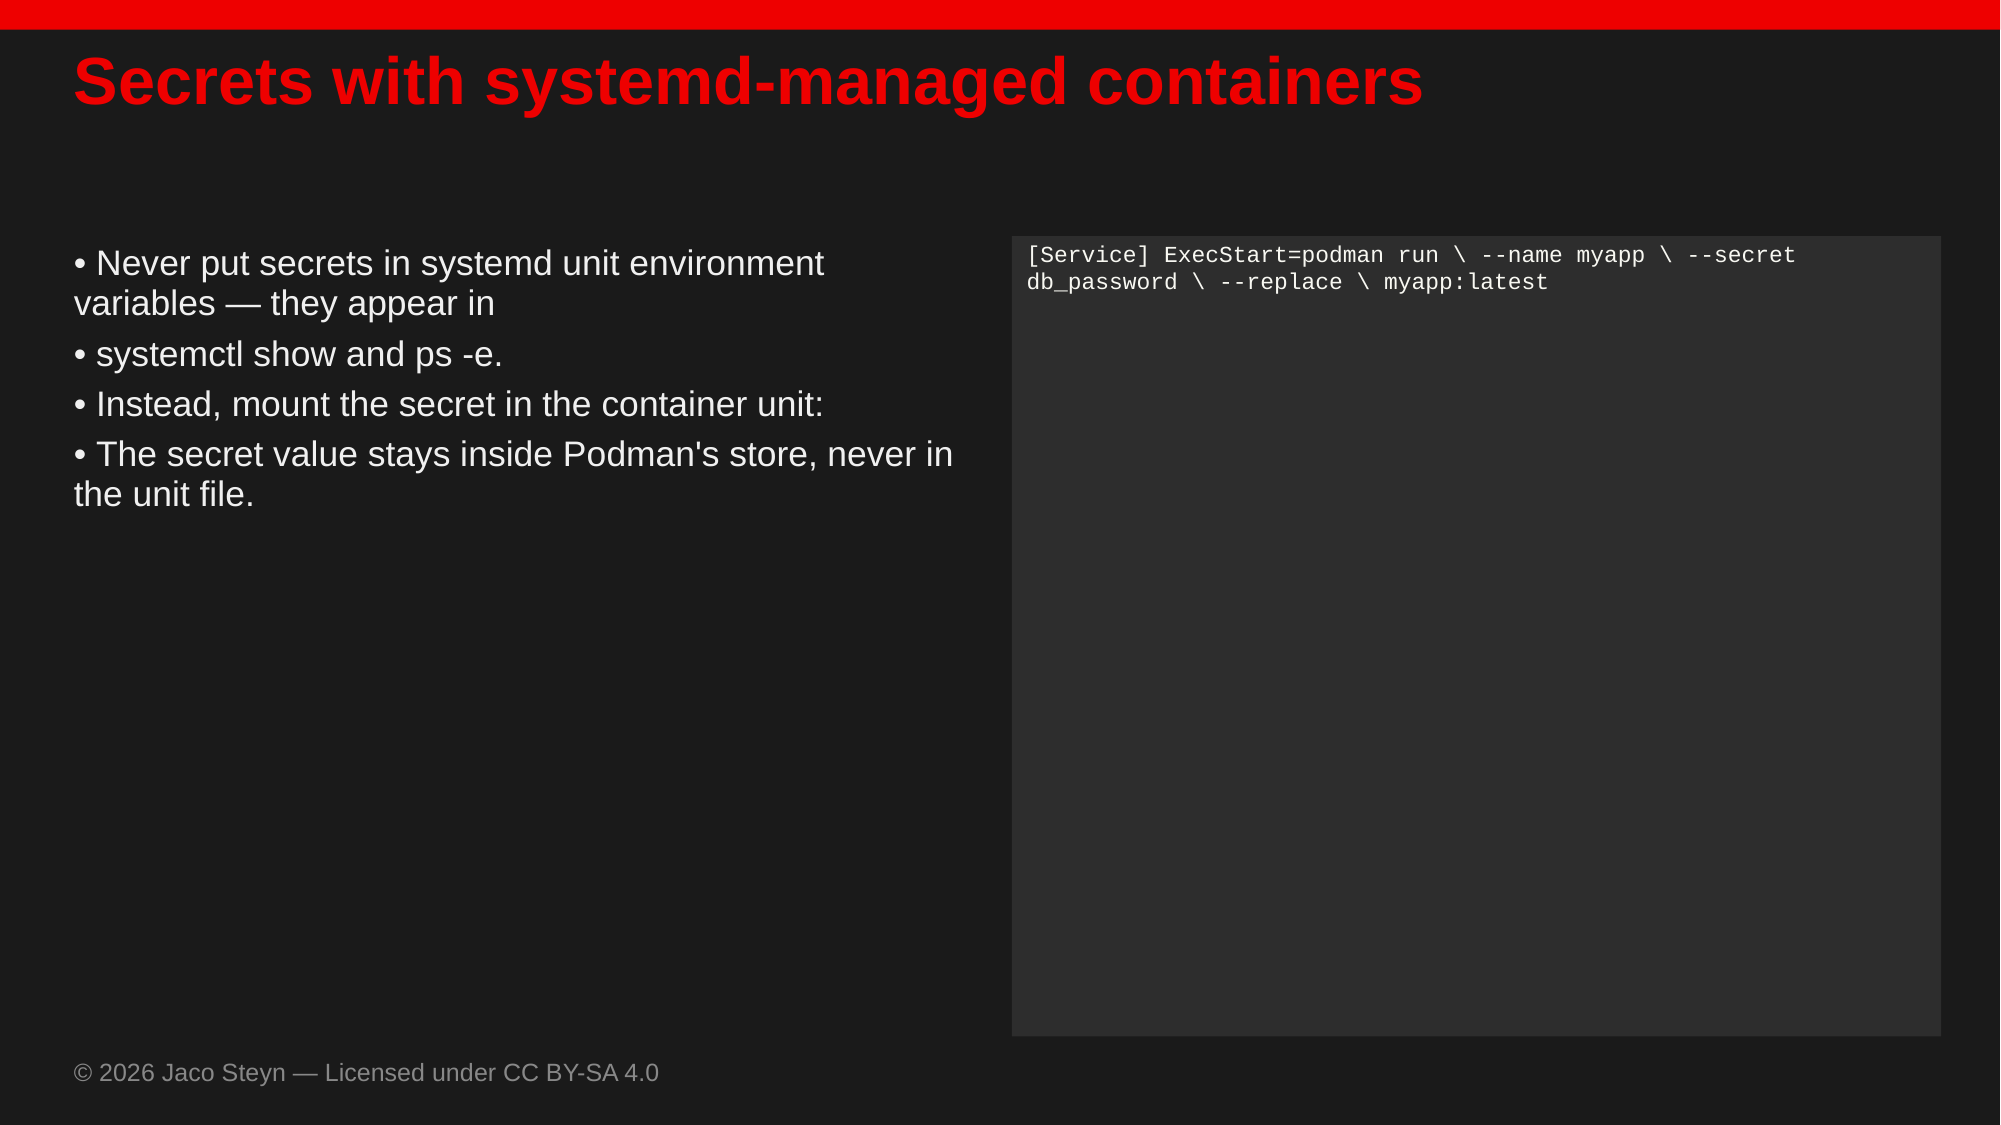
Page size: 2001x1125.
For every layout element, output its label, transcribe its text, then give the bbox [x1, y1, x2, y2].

text_box © 2026 Jaco Steyn — Licensed under CC BY-SA 4.0 [59, 1051, 1942, 1093]
text_box Secrets with systemd-managed containers [59, 36, 1942, 208]
text_box [0, 0, 2001, 30]
text_box • Never put secrets in systemd unit environment variables — they appear in • systemctl show and ps -e. • Instead, mount the secret in the container unit: • The secret value stays inside Podman's store, never in the unit file. [59, 236, 989, 1037]
text_box [Service] ExecStart=podman run \ --name myapp \ --secret db_password \ --replace \ myapp:latest [1011, 236, 1942, 1037]
